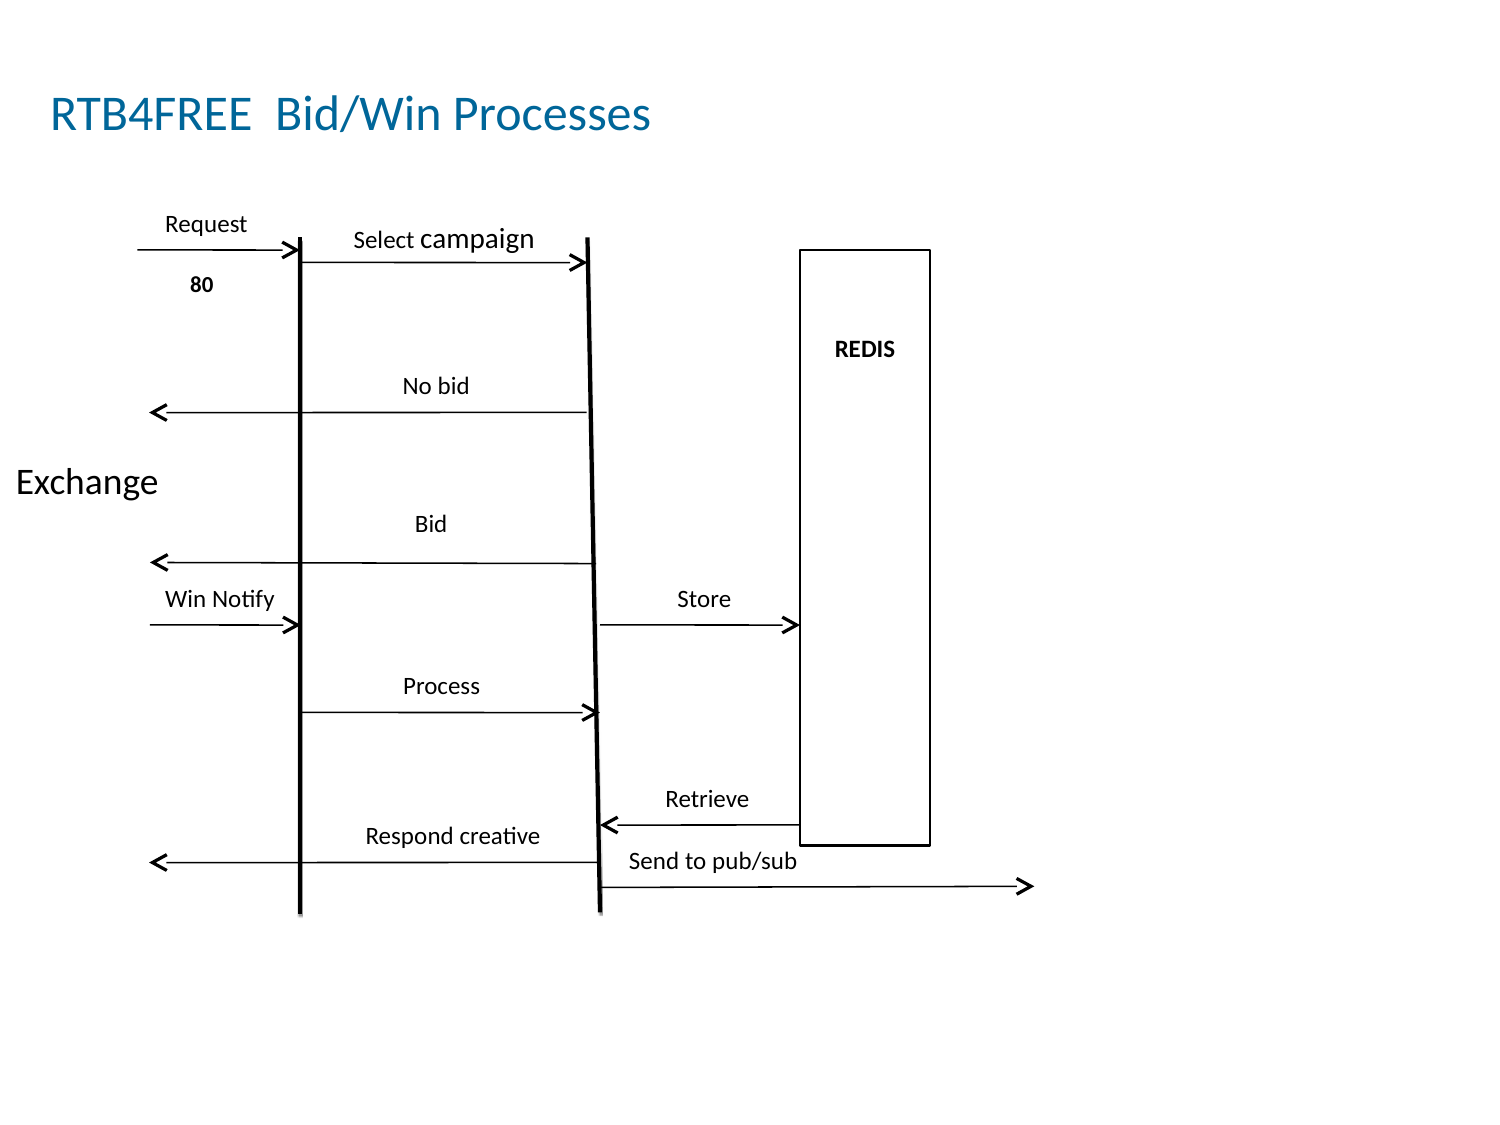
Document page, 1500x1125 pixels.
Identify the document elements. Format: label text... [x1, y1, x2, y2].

text_box Store [662, 575, 747, 620]
text_box No bid [387, 362, 486, 408]
text_box REDIS [799, 249, 930, 846]
text_box Send to pub/sub [614, 837, 813, 883]
text_box Select campaign [338, 212, 550, 263]
text_box 80 [175, 262, 229, 305]
text_box Respond creative [350, 812, 556, 858]
text_box Bid [400, 500, 463, 545]
text_box Request [150, 200, 263, 245]
text_box Process [388, 662, 496, 708]
text_box Exchange [1, 449, 174, 510]
text_box RTB4FREE Bid/Win Processes [49, 74, 1463, 145]
text_box Win Notify [150, 575, 290, 620]
text_box Retrieve [650, 774, 765, 820]
